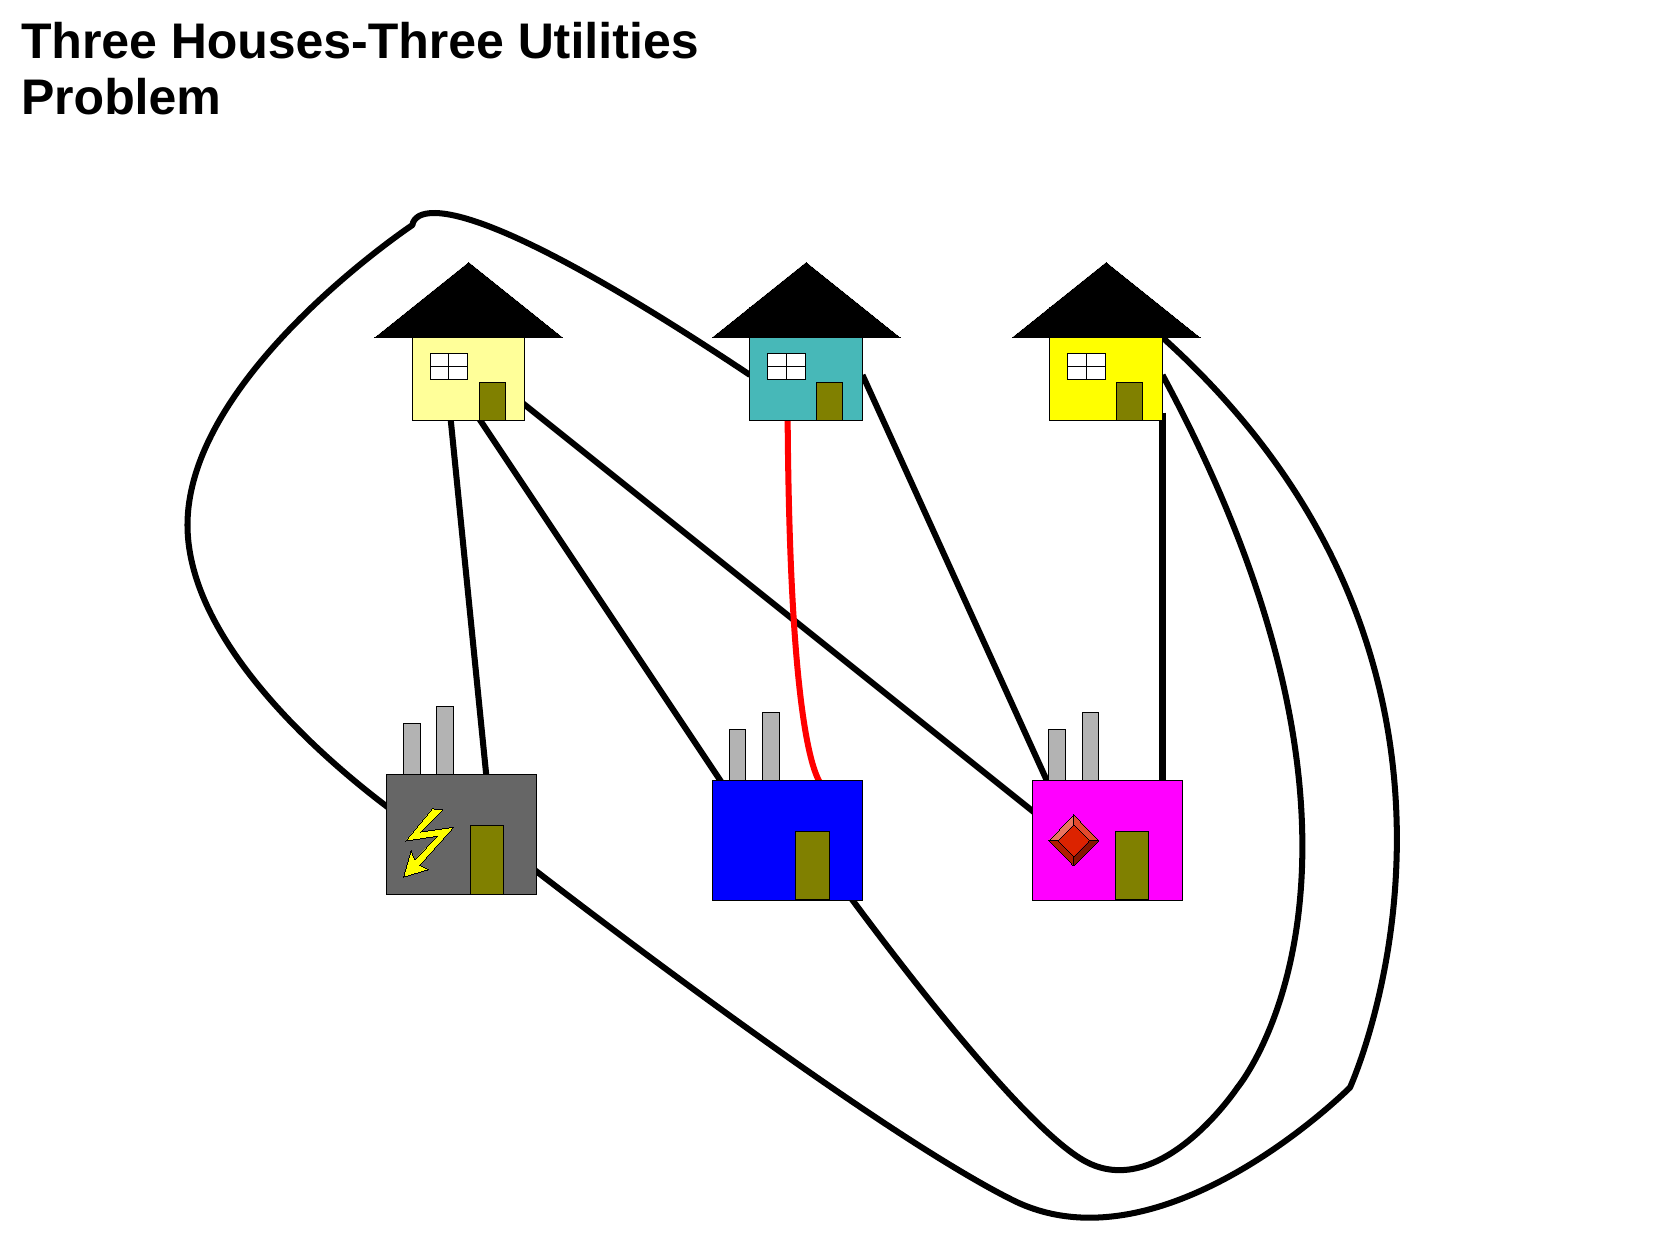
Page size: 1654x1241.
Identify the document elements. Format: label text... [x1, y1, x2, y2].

text_box [374, 262, 563, 421]
text_box [712, 712, 863, 901]
text_box [1032, 712, 1183, 901]
text_box [1012, 262, 1201, 421]
text_box Three Houses-Three Utilities Problem [6, 6, 757, 136]
text_box [386, 706, 537, 895]
text_box [712, 262, 901, 421]
